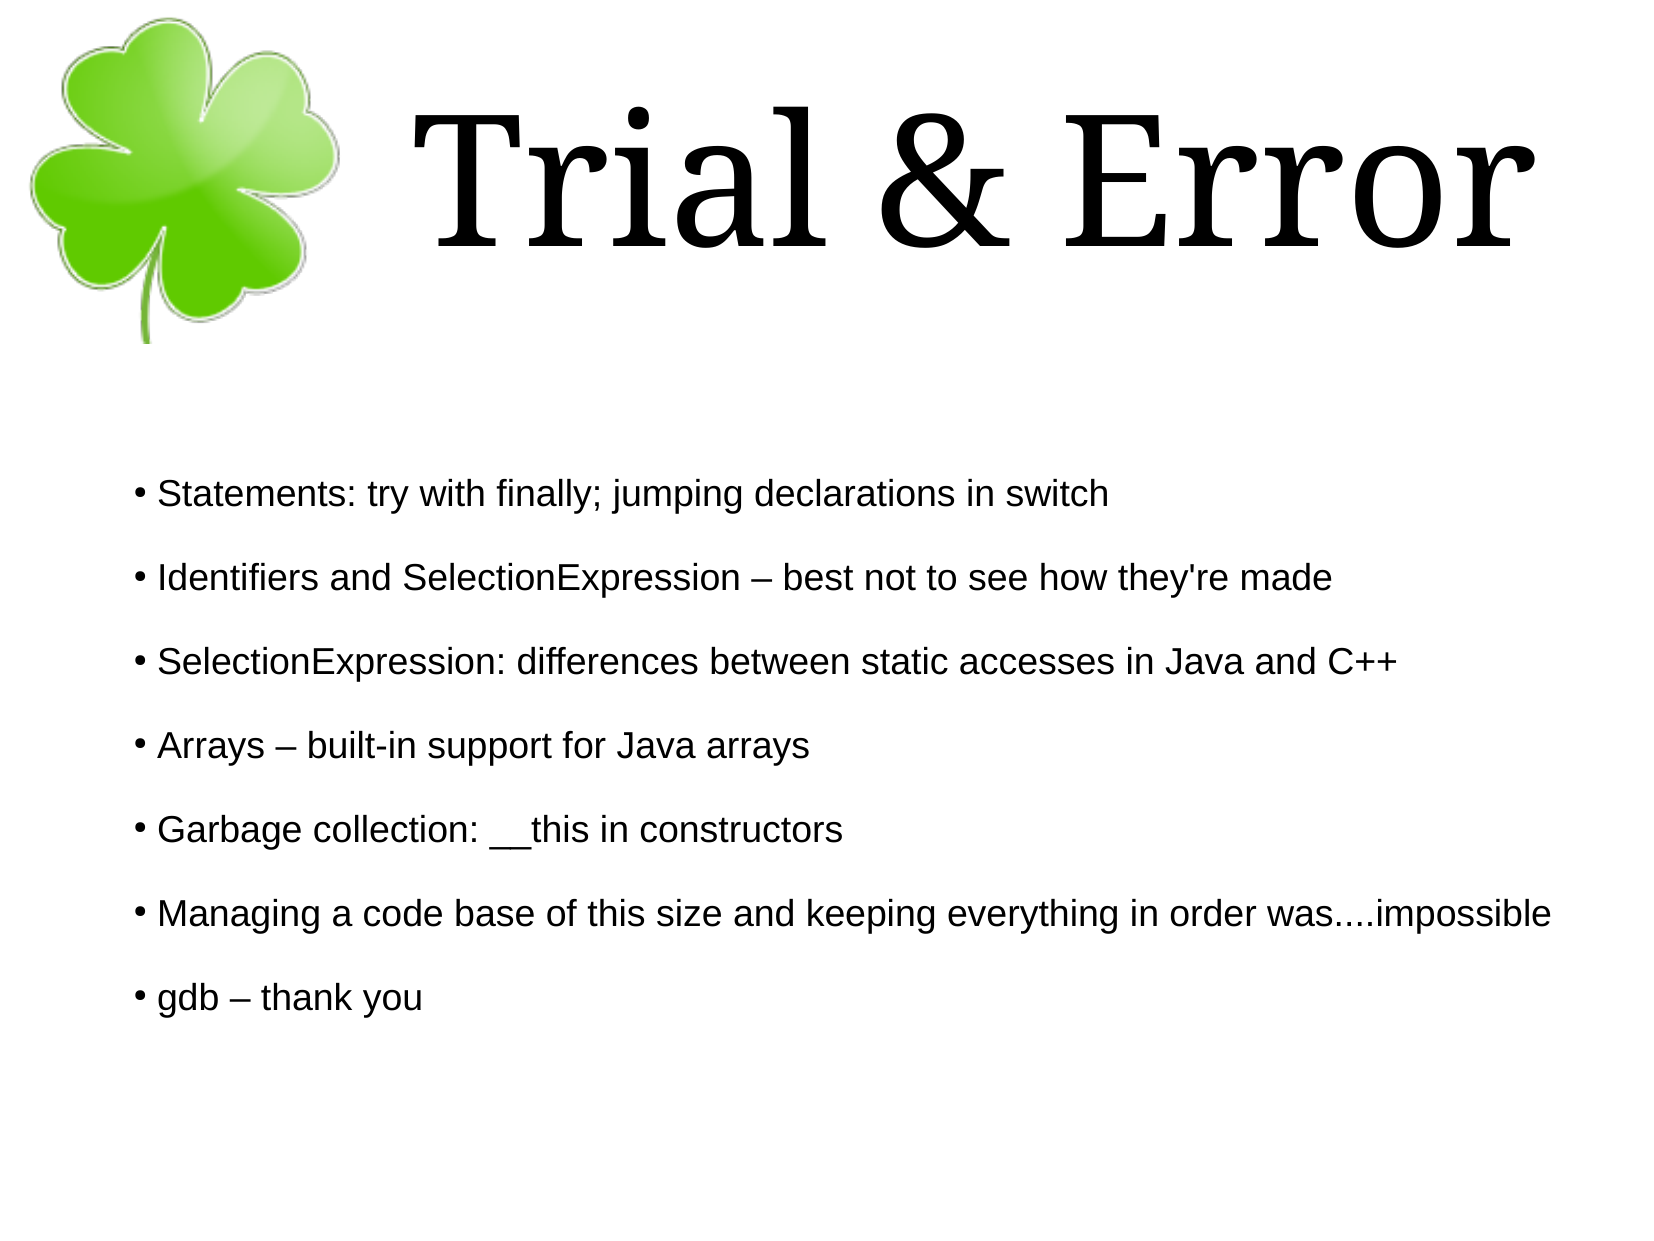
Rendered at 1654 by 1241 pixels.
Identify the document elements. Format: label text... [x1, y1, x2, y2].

text_box Statements: try with finally; jumping declarations in switch Identifiers and SelectionExpression – best not to see how they're made SelectionExpression: differences between static accesses in Java and C++ Arrays – built-in support for Java arrays Garbage collection: __this in constructors Managing a code base of this size and keeping everything in order was....impossible gdb – thank you [118, 464, 1566, 1026]
text_box Trial & Error [396, 42, 1560, 267]
picture [0, 0, 371, 344]
